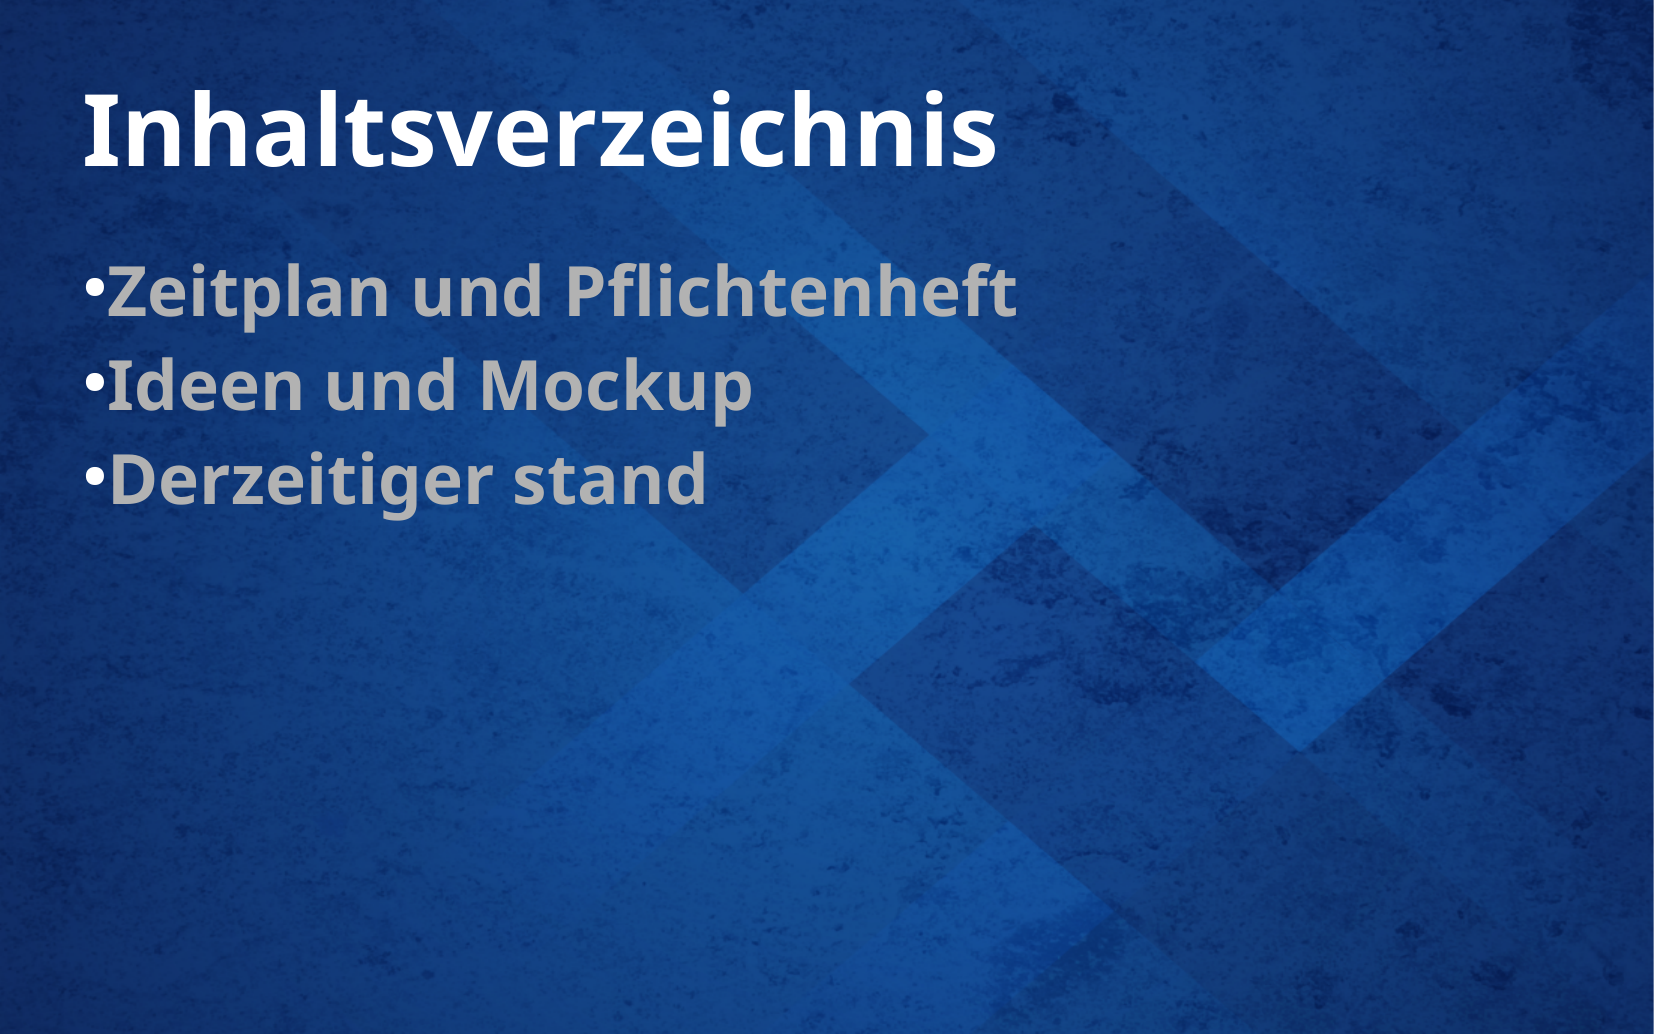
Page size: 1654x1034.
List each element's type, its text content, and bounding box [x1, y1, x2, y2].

subtitle Zeitplan und Pflichtenheft Ideen und Mockup Derzeitiger stand [82, 241, 1538, 842]
picture [0, 0, 1654, 1034]
title Inhaltsverzeichnis [82, 41, 1571, 214]
